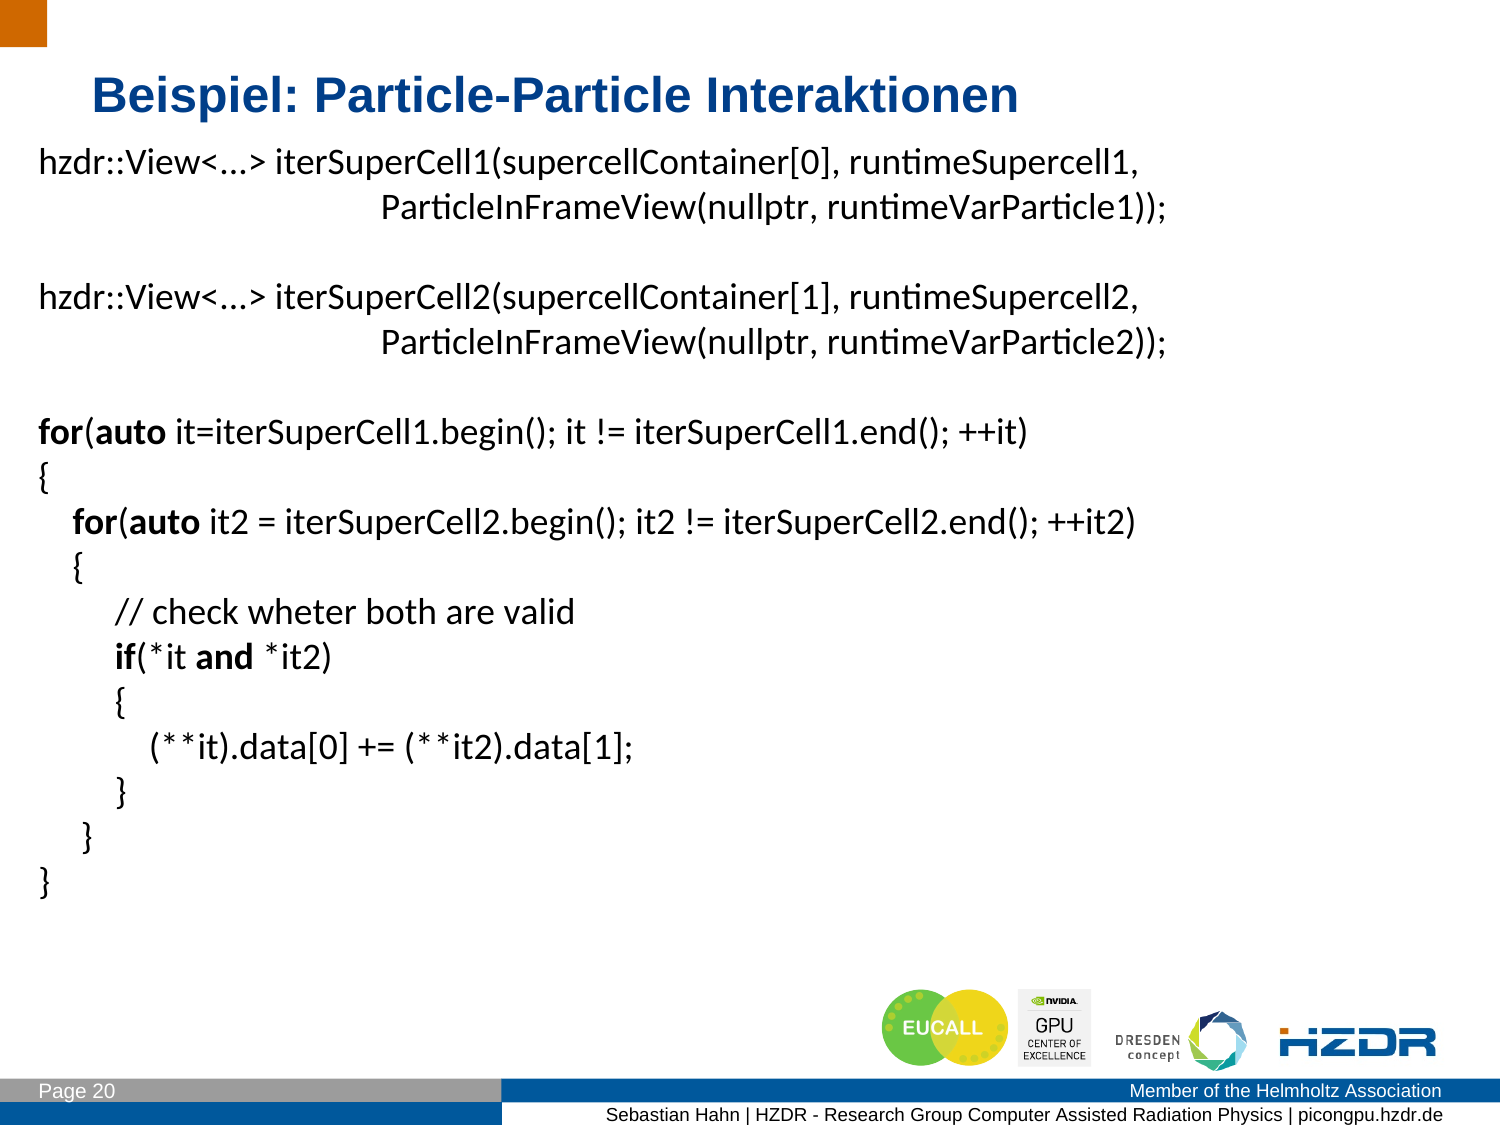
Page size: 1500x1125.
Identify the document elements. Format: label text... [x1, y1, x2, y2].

list Beispiel: Particle-Particle Interaktionen [76, 54, 1424, 129]
picture [874, 1000, 1099, 1075]
picture [1257, 1011, 1453, 1073]
text_box hzdr::View<...> iterSuperCell1(supercellContainer[0], runtimeSupercell1, ParticleInFrameView(nullptr, runtimeVarParticle1)); hzdr::View<...> iterSuperCell2(supercellContainer[1], runtimeSupercell2, ParticleInFrameView(nullptr, runtimeVarParticle2)); for(auto it=iterSuperCell1.begin(); it != iterSuperCell1.end(); ++it) { for(auto it2 = iterSuperCell2.begin(); it2 != iterSuperCell2.end(); ++it2) { // check wheter both are valid if(*it and *it2) { (**it).data[0] += (**it2).data[1]; } } } [23, 129, 1489, 1000]
picture [1116, 1011, 1247, 1071]
